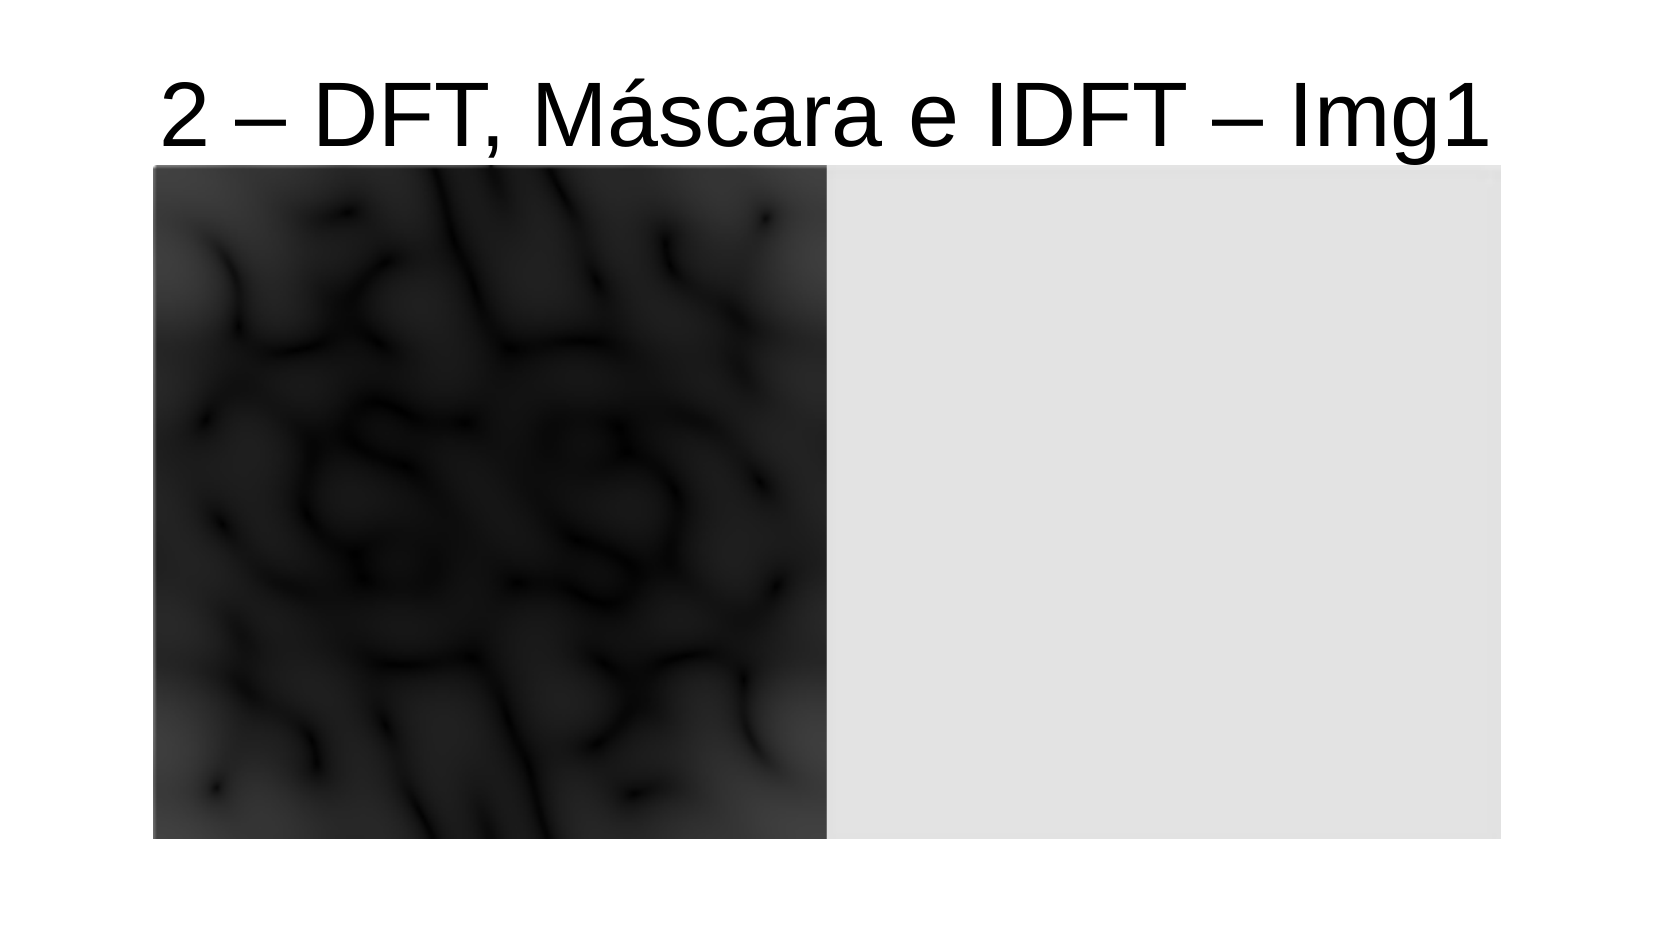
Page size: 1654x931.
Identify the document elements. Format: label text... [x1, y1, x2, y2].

title 2 – DFT, Máscara e IDFT – Img1 [82, 37, 1571, 193]
picture [153, 165, 1501, 839]
